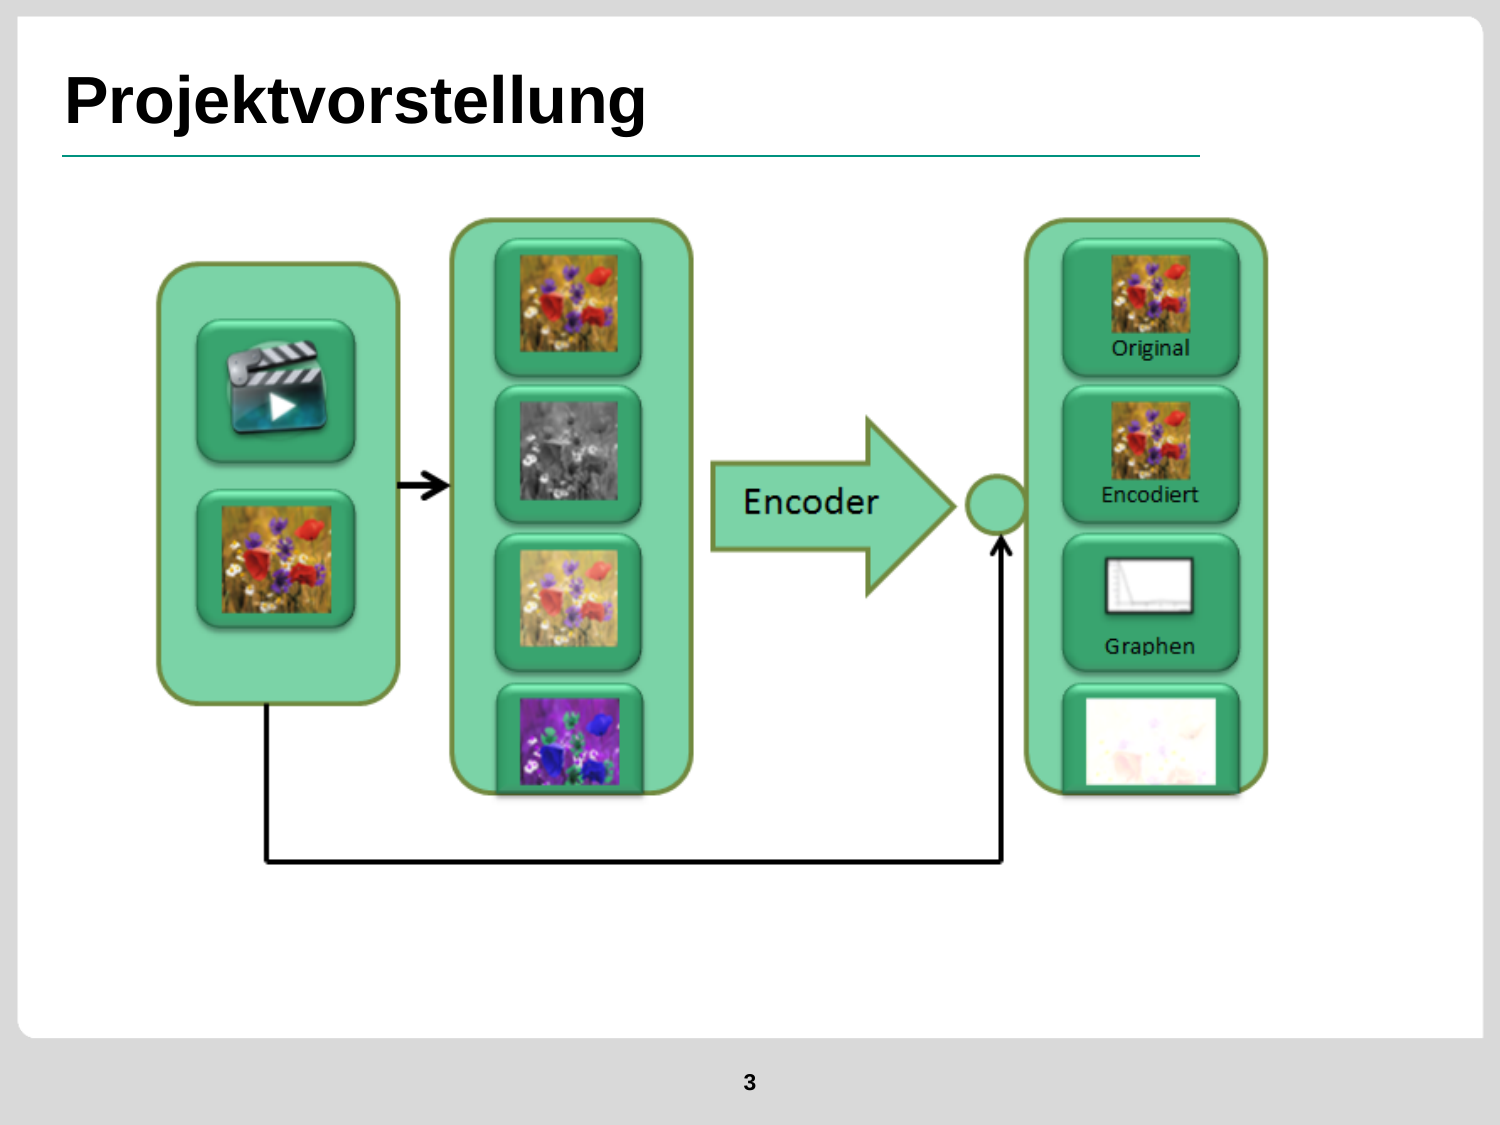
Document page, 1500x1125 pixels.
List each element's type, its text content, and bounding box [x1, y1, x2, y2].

picture [0, 0, 1500, 1125]
title Projektvorstellung [64, 54, 1114, 147]
